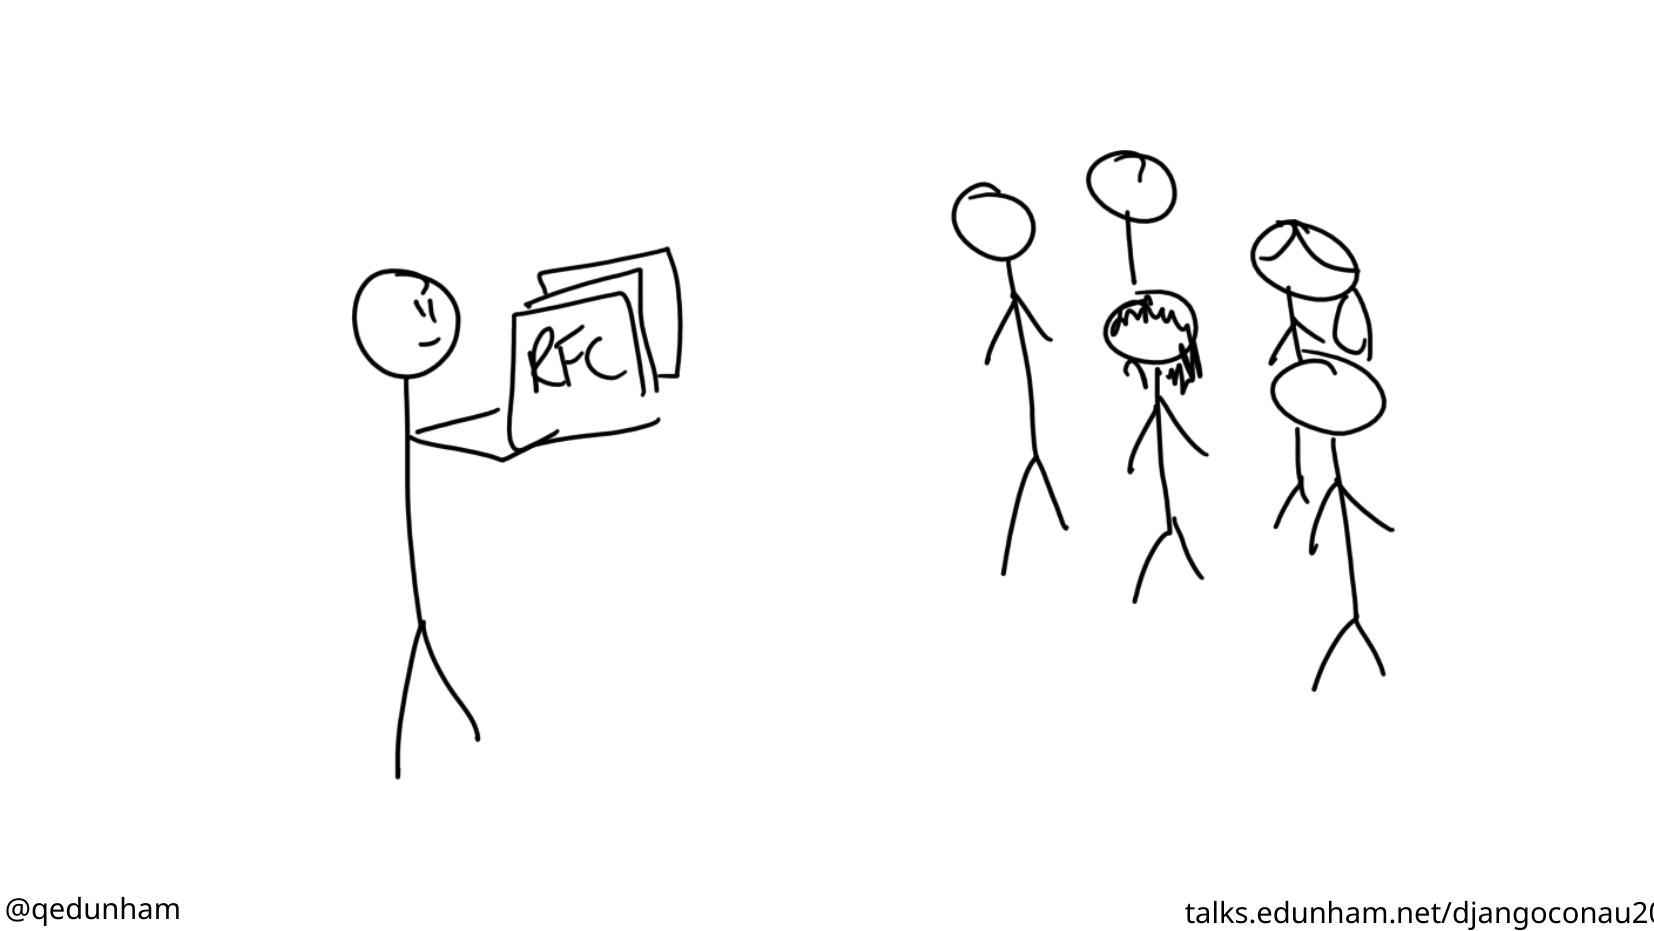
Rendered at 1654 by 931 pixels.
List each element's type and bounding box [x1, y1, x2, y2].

picture [351, 150, 1396, 781]
